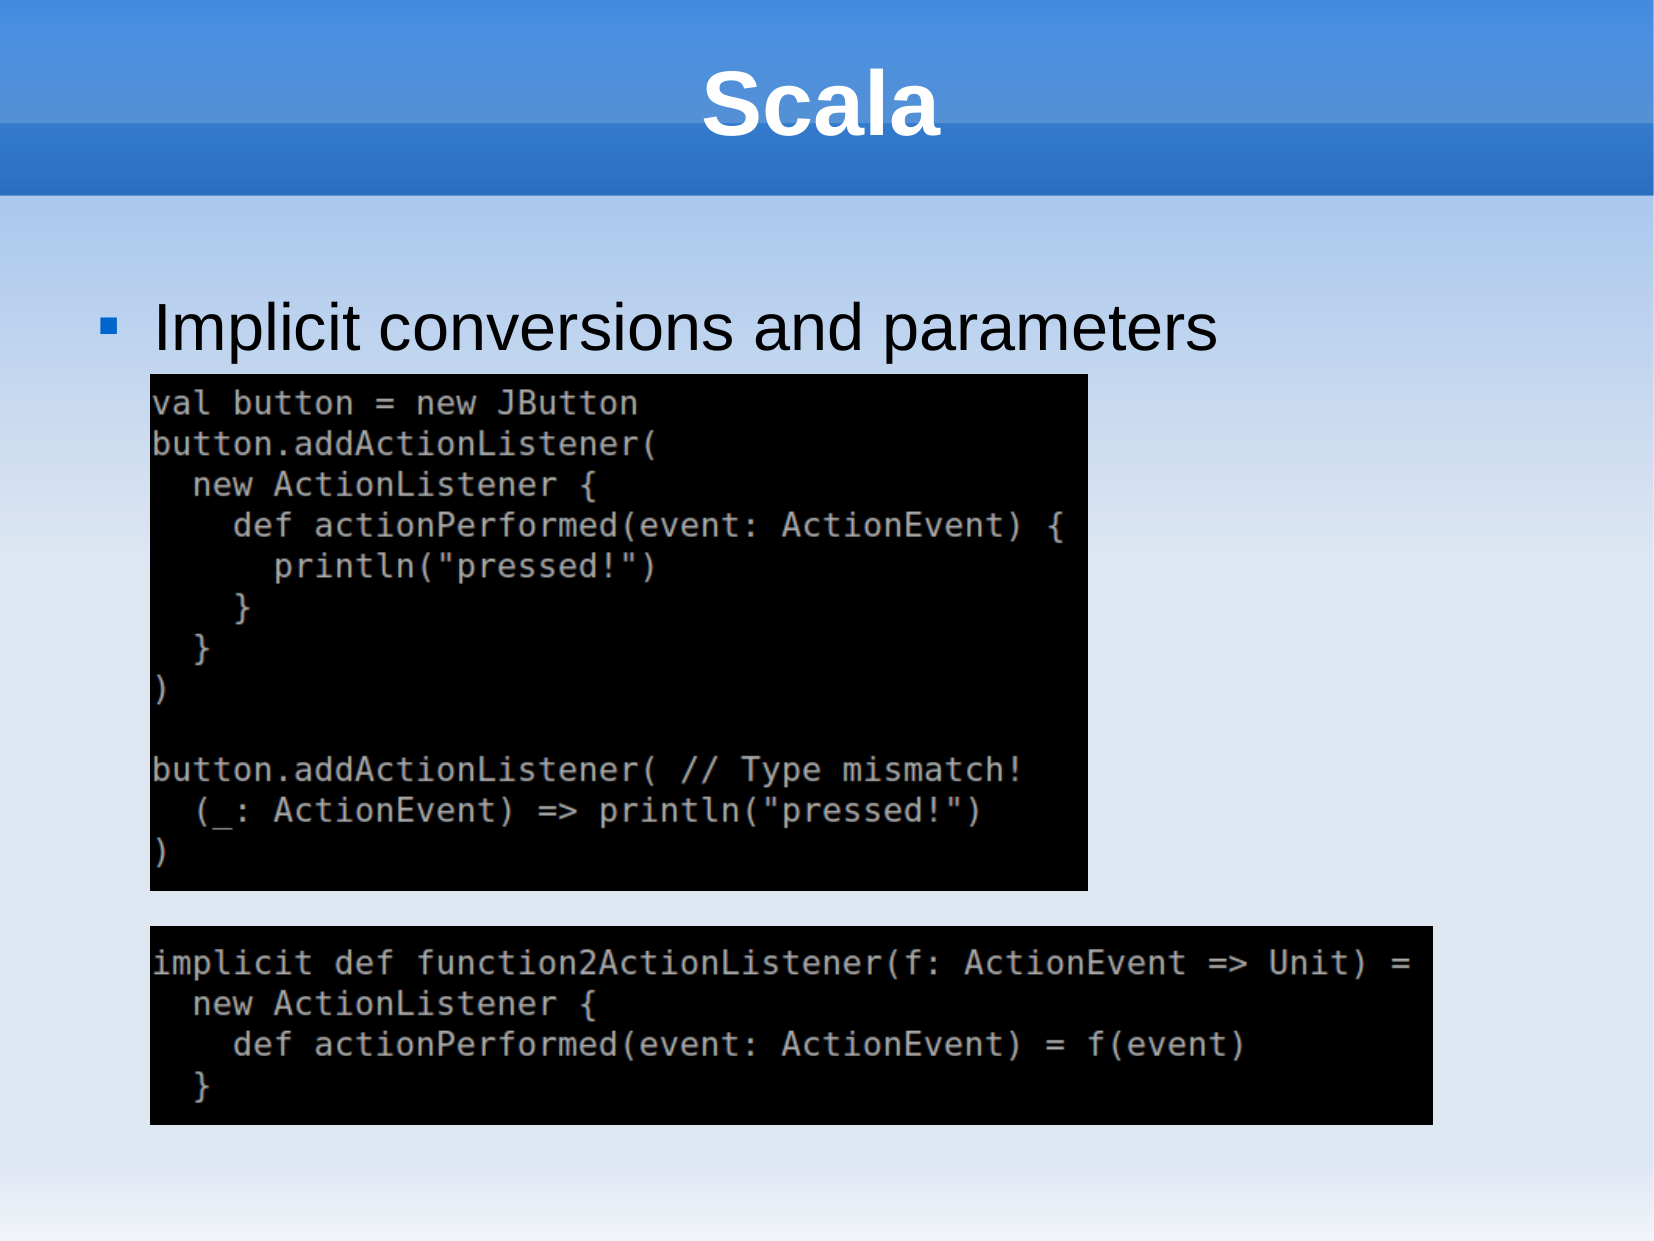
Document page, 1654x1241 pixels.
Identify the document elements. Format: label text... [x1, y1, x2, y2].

title Scala [76, 0, 1565, 208]
picture [0, 0, 1654, 1241]
list Implicit conversions and parameters [82, 290, 1571, 1109]
